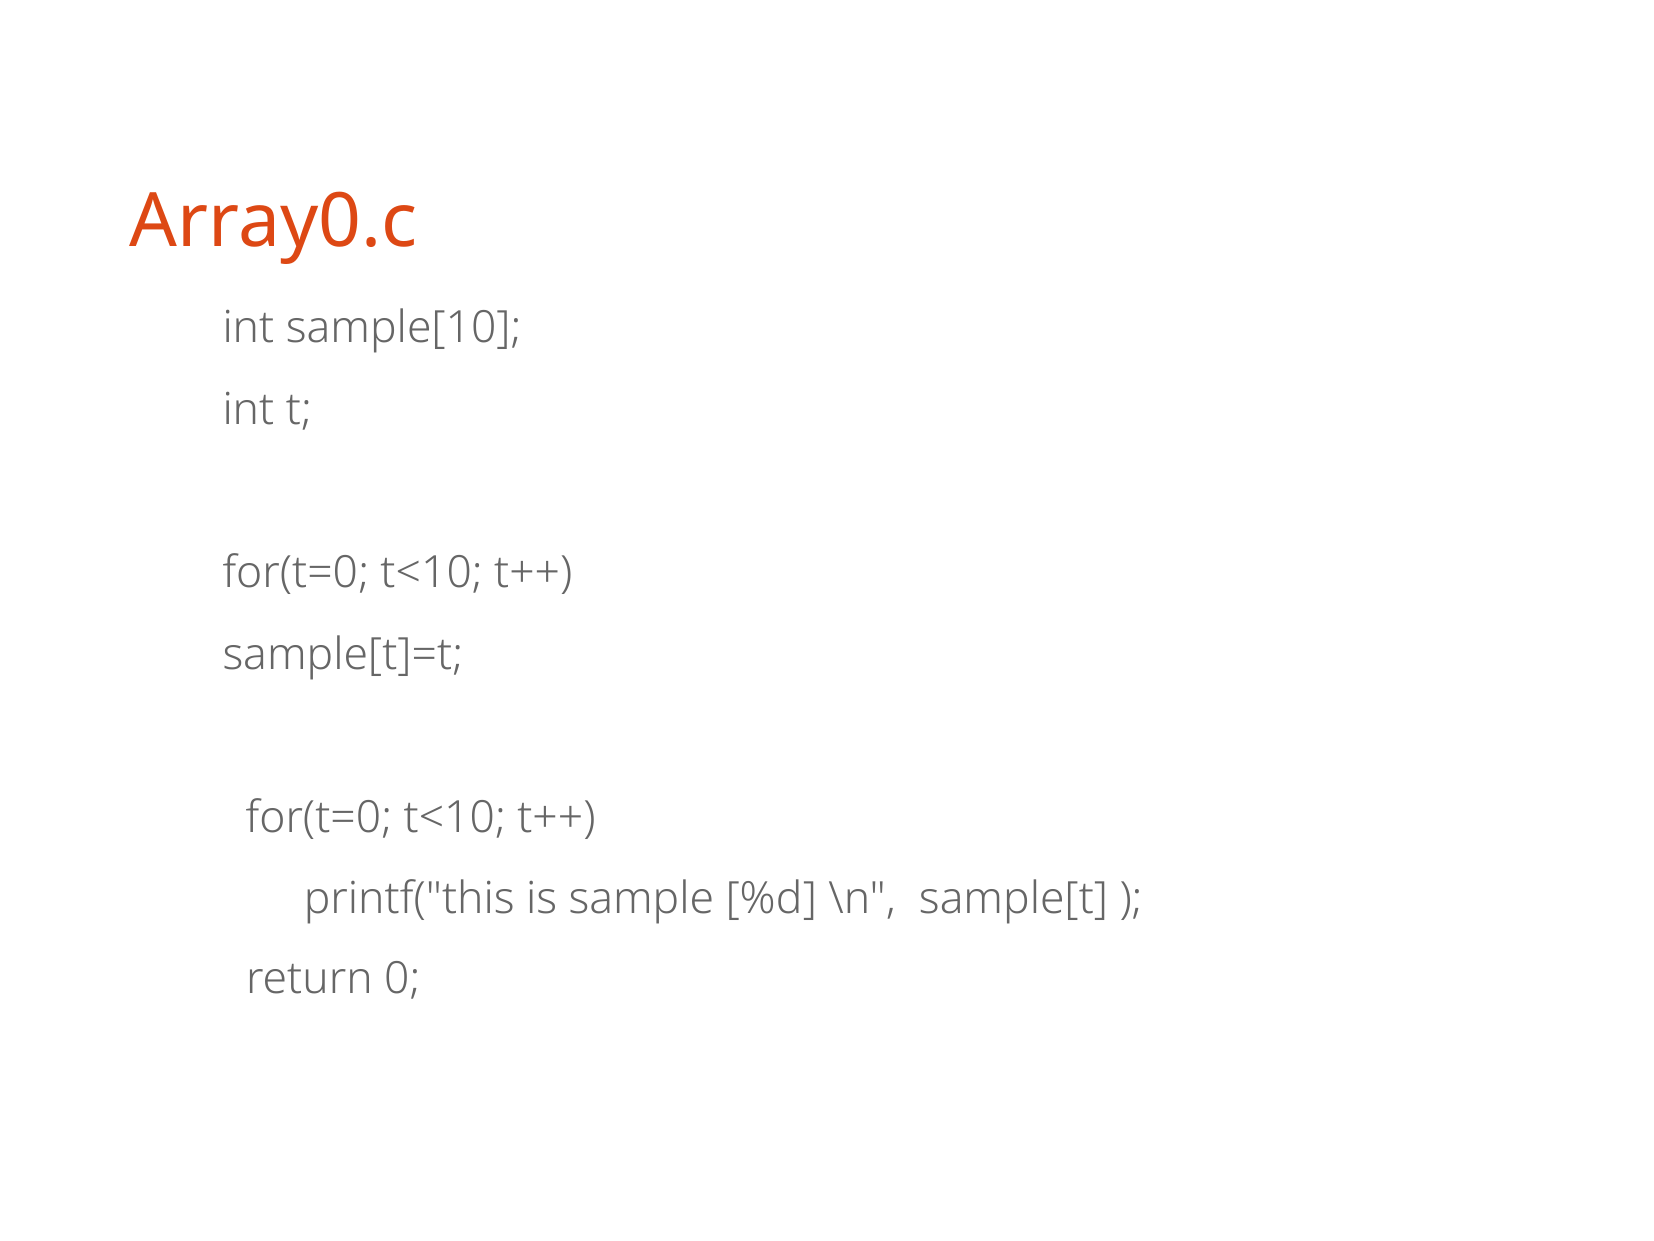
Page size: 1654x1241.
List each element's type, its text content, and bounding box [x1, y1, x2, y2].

list int sample[10]; int t; for(t=0; t<10; t++) sample[t]=t; for(t=0; t<10; t++) printf("this is sample [%d] \n", sample[t] ); return 0; [129, 295, 1518, 1010]
title Array0.c [129, 153, 1518, 281]
